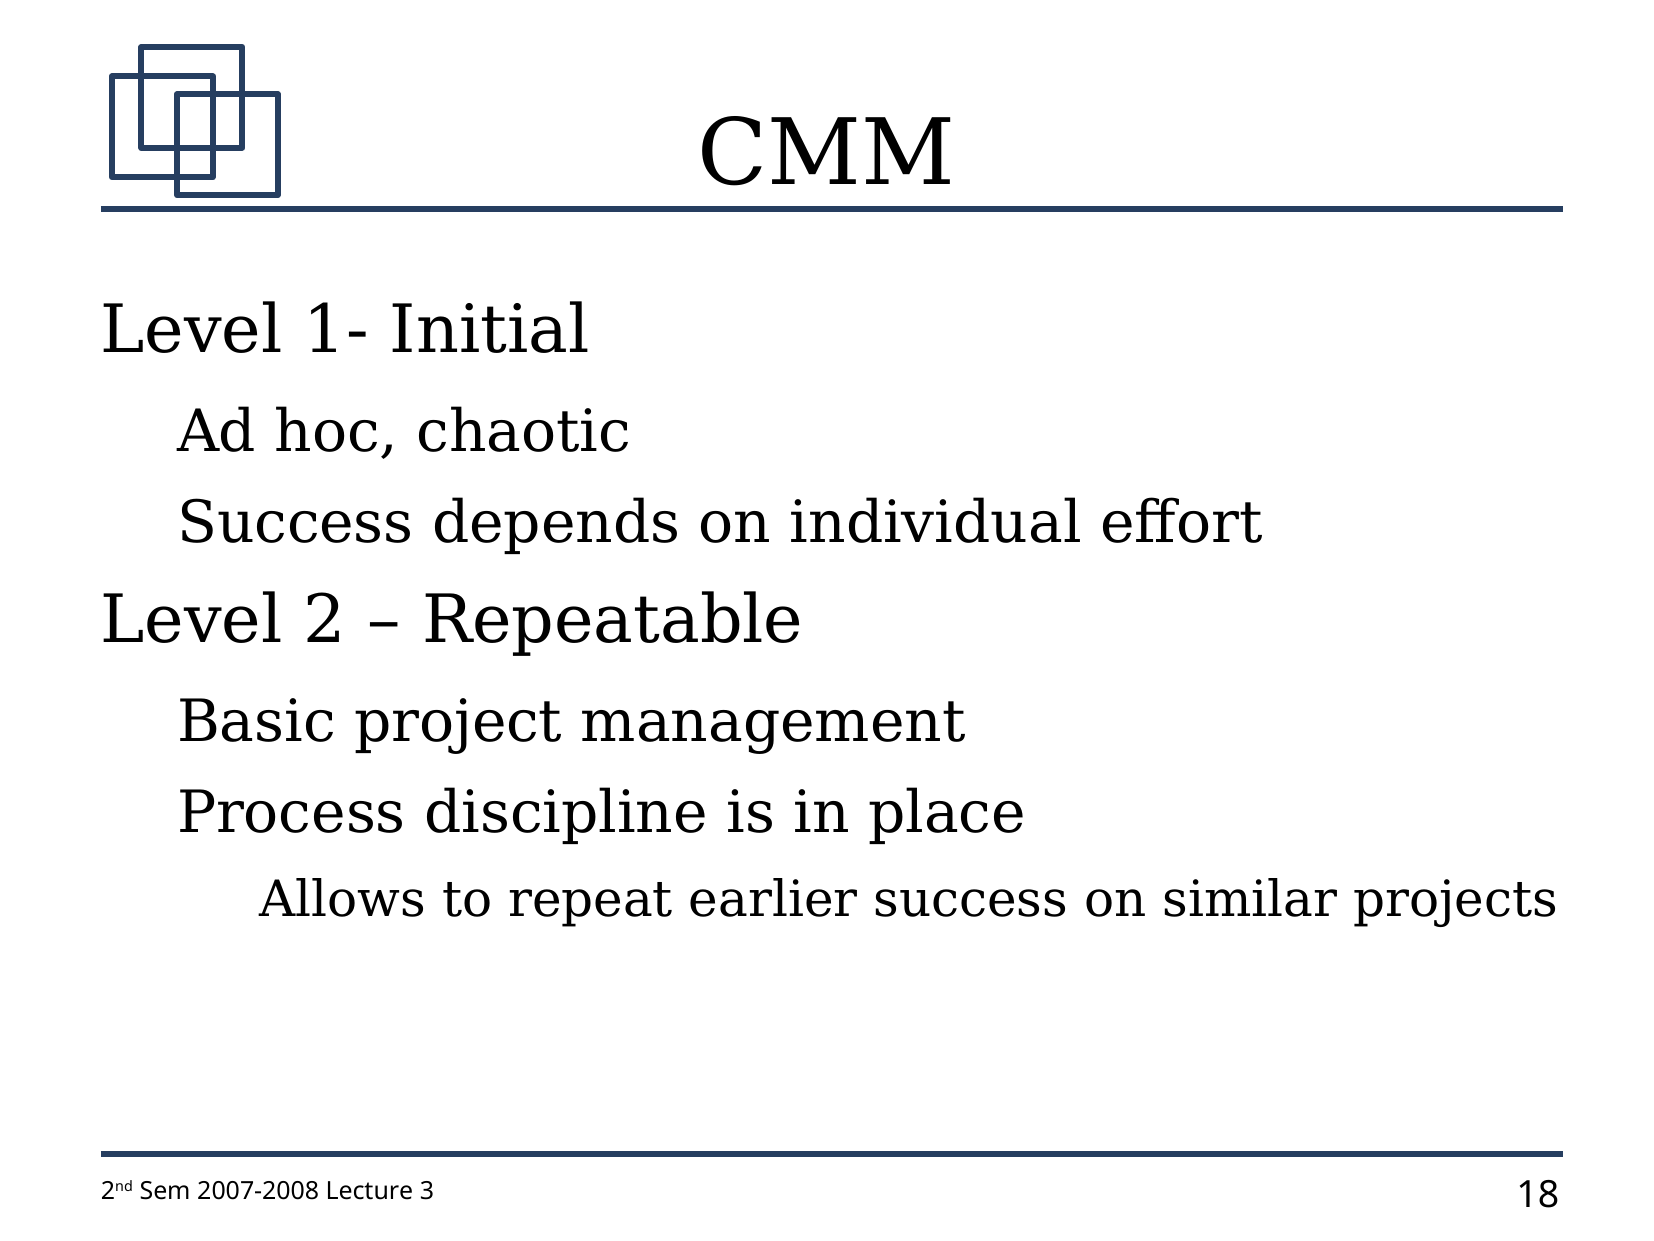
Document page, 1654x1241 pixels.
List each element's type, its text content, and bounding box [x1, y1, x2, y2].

list Level 1- Initial Ad hoc, chaotic Success depends on individual effort Level 2 – Repeatable Basic project management Process discipline is in place Allows to repeat earlier success on similar projects [82, 290, 1571, 1109]
title CMM [82, 49, 1571, 257]
